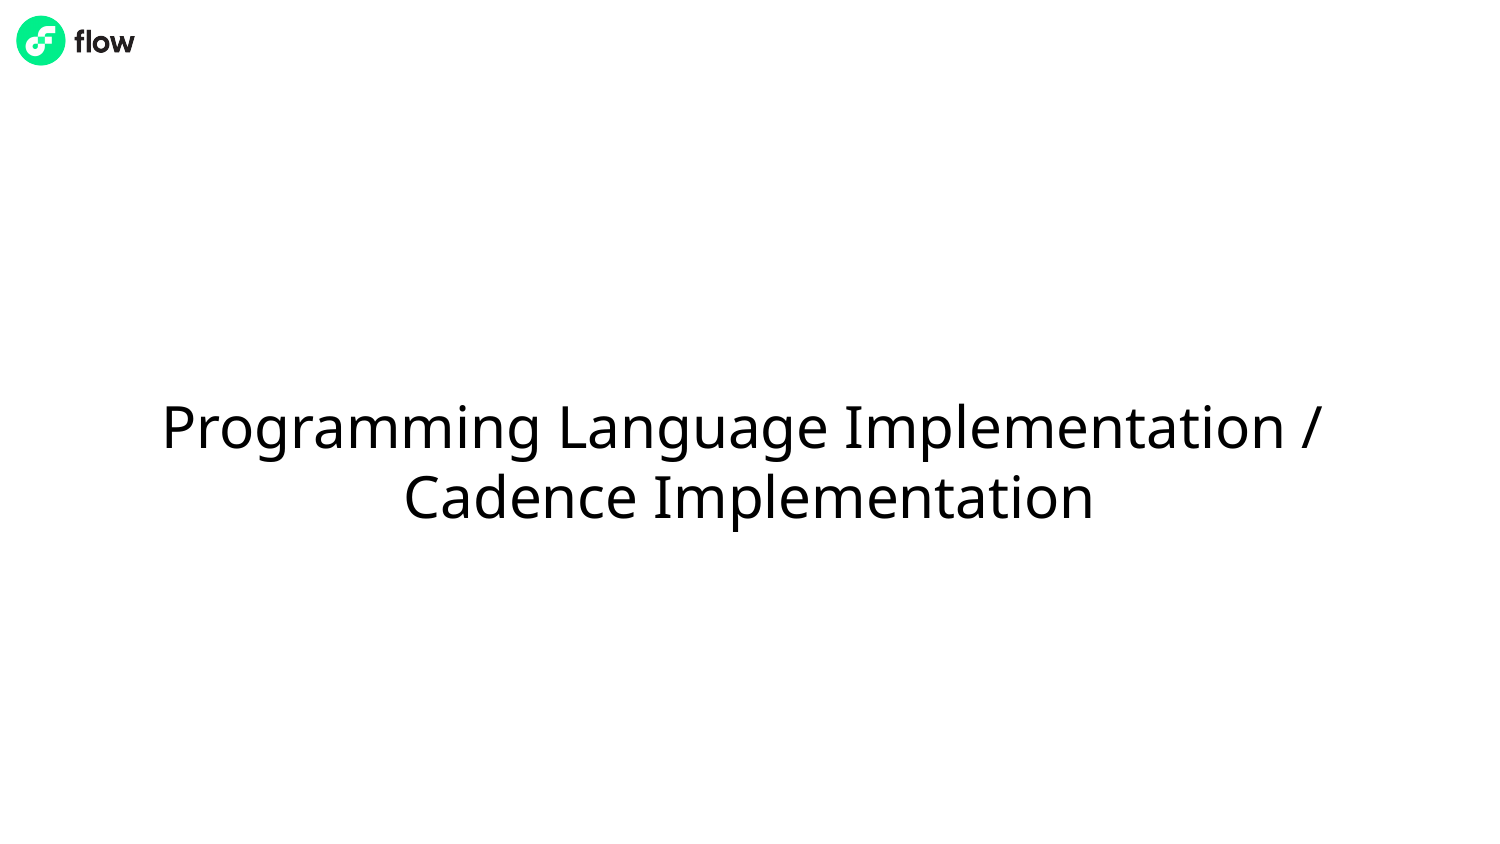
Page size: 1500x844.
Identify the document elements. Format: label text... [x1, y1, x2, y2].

picture [14, 14, 137, 67]
title Programming Language Implementation / Cadence Implementation [133, 298, 1367, 546]
